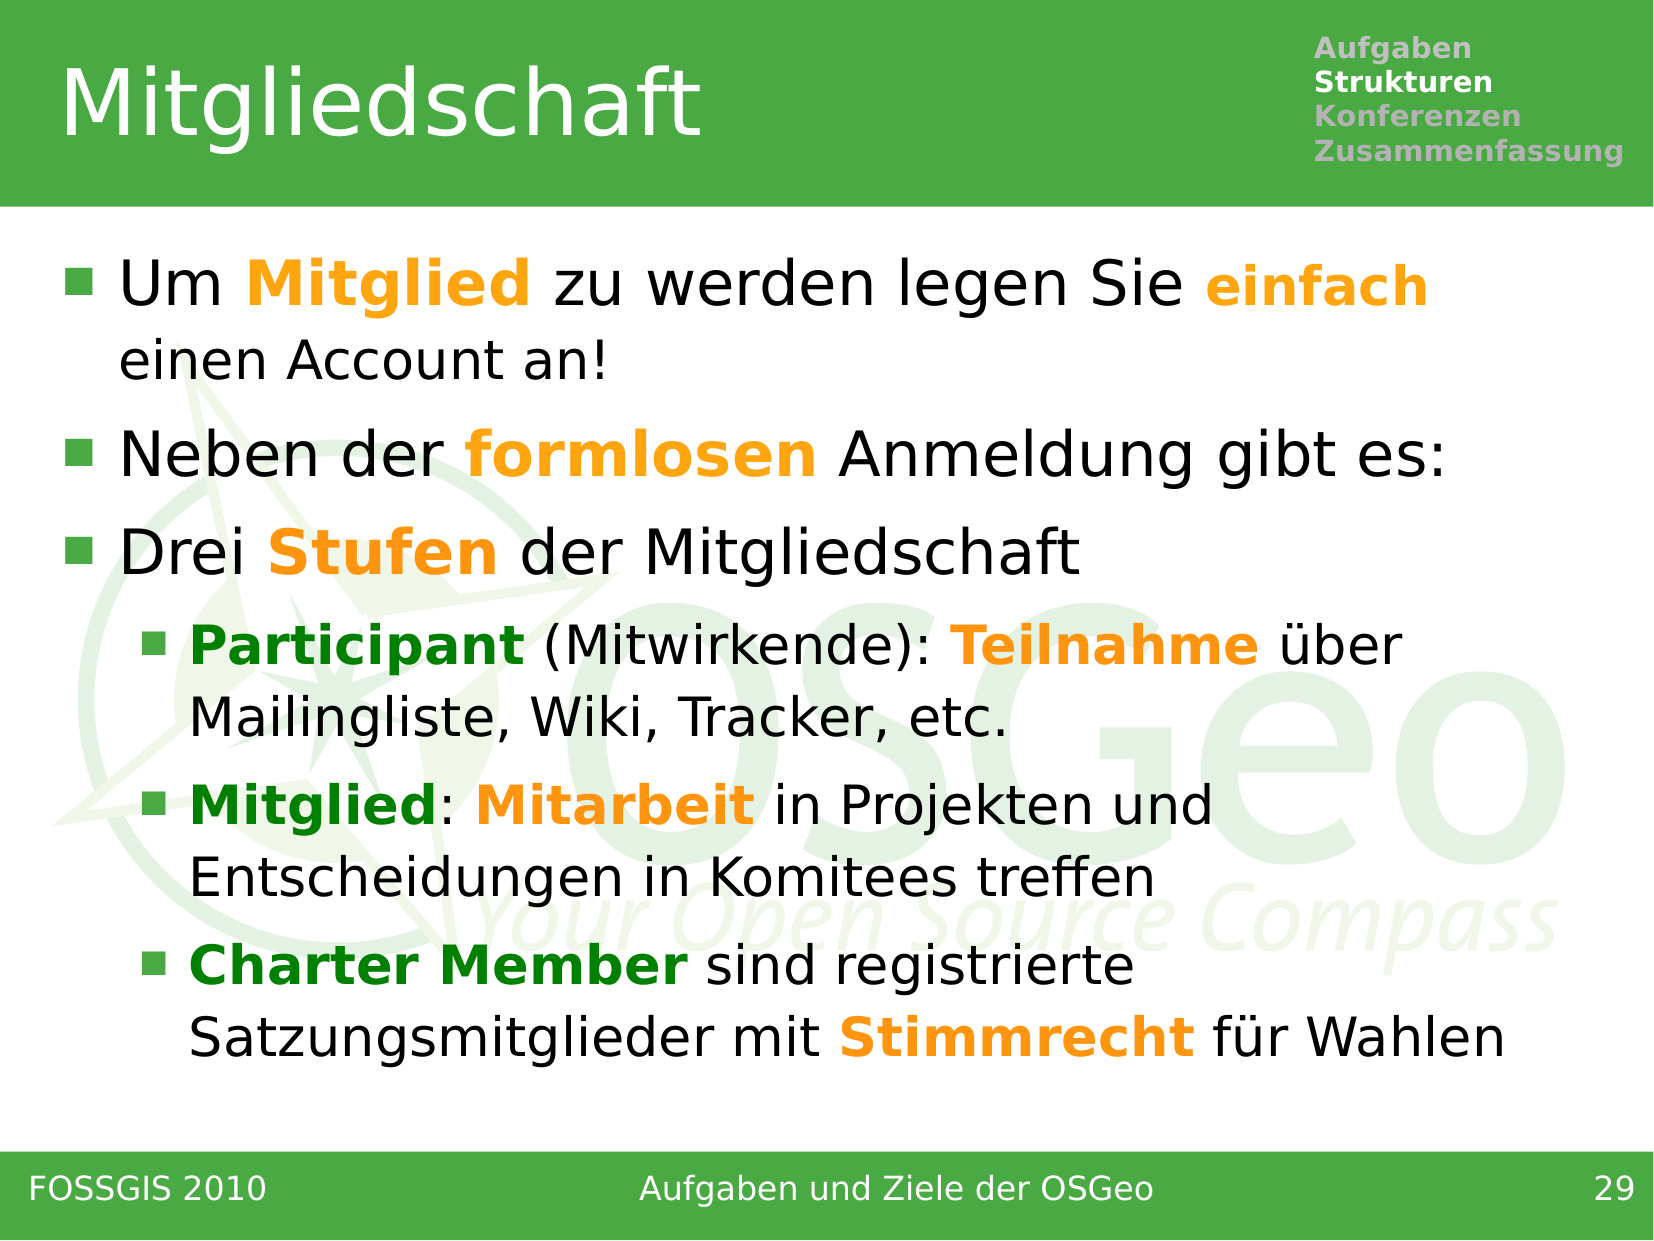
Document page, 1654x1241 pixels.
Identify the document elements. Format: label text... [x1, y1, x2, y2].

title Mitgliedschaft [59, 29, 1299, 178]
list Um Mitglied zu werden legen Sie einfach einen Account an! Neben der formlosen Anmeldung gibt es: Drei Stufen der Mitgliedschaft Participant (Mitwirkende): Teilnahme über Mailingliste, Wiki, Tracker, etc. Mitglied: Mitarbeit in Projekten und Entscheidungen in Komitees treffen Charter Member sind registrierte Satzungsmitglieder mit Stimmrecht für Wahlen [47, 236, 1595, 1108]
text_box Aufgaben Strukturen Konferenzen Zusammenfassung [1299, 23, 1654, 201]
